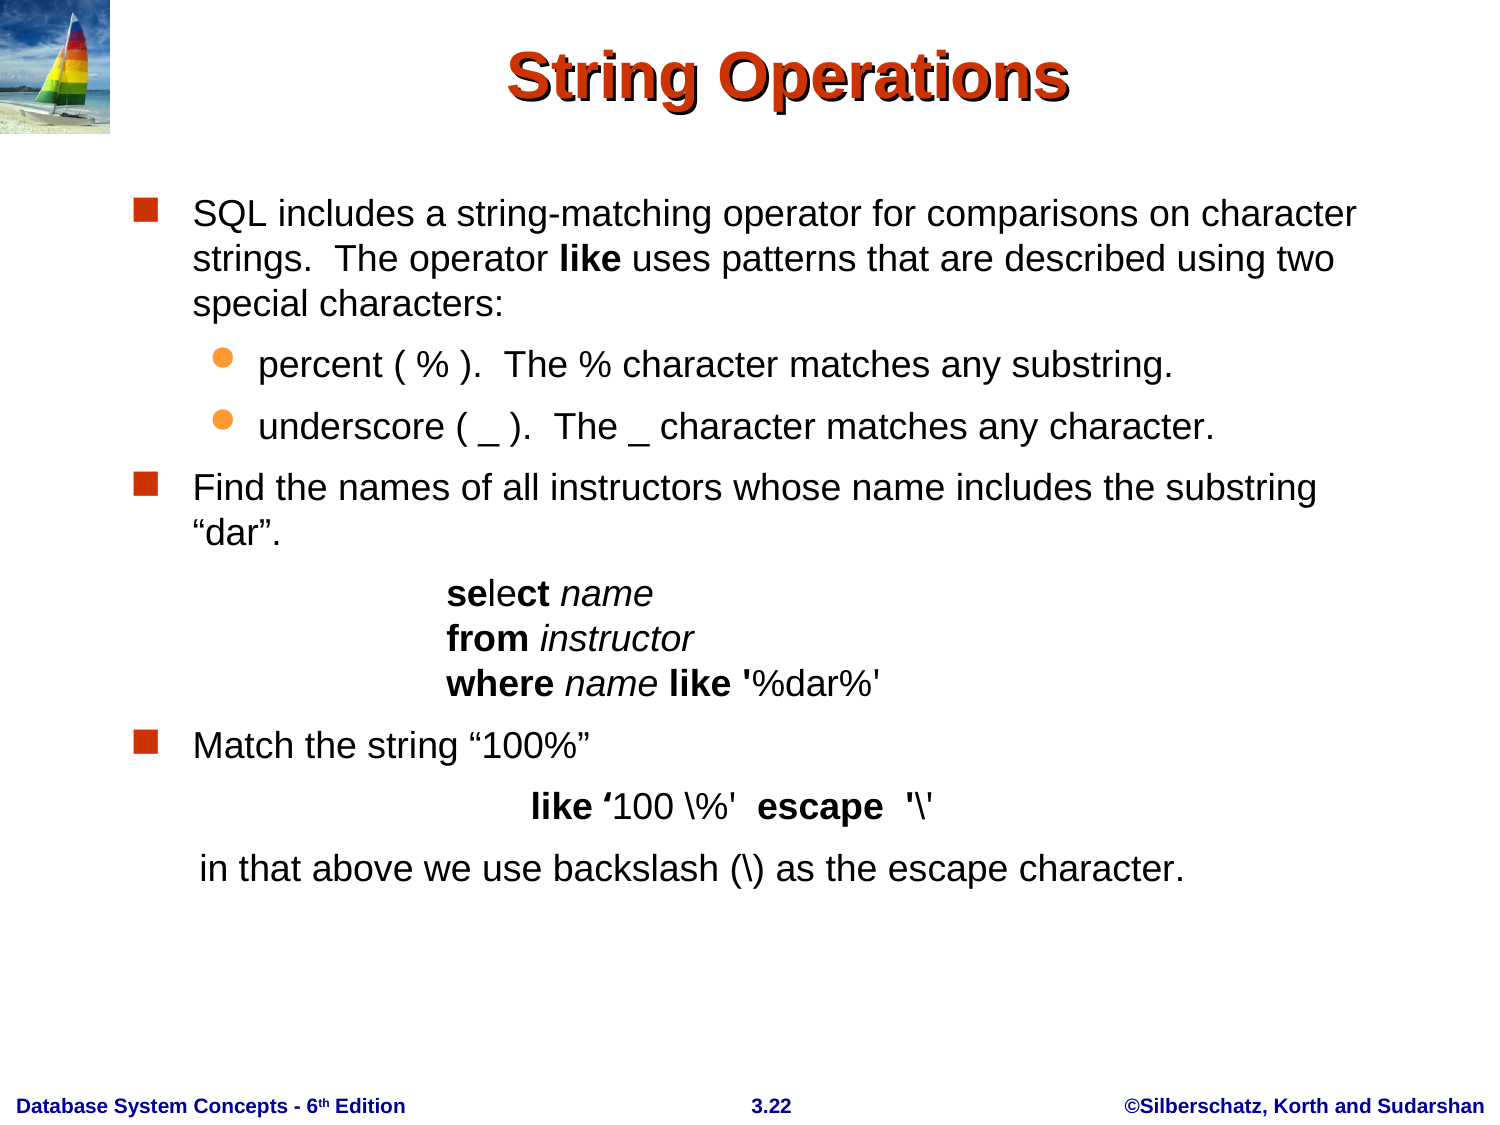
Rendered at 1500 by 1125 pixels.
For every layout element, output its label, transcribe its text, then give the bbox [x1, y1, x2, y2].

list SQL includes a string-matching operator for comparisons on character strings. The operator like uses patterns that are described using two special characters: percent ( % ). The % character matches any substring. underscore ( _ ). The _ character matches any character. Find the names of all instructors whose name includes the substring “dar”. select name from instructor where name like '%dar%' Match the string “100%” like ‘100 \%' escape '\' in that above we use backslash (\) as the escape character. [121, 181, 1409, 1032]
picture [0, 0, 110, 134]
title String Operations [125, 19, 1451, 120]
